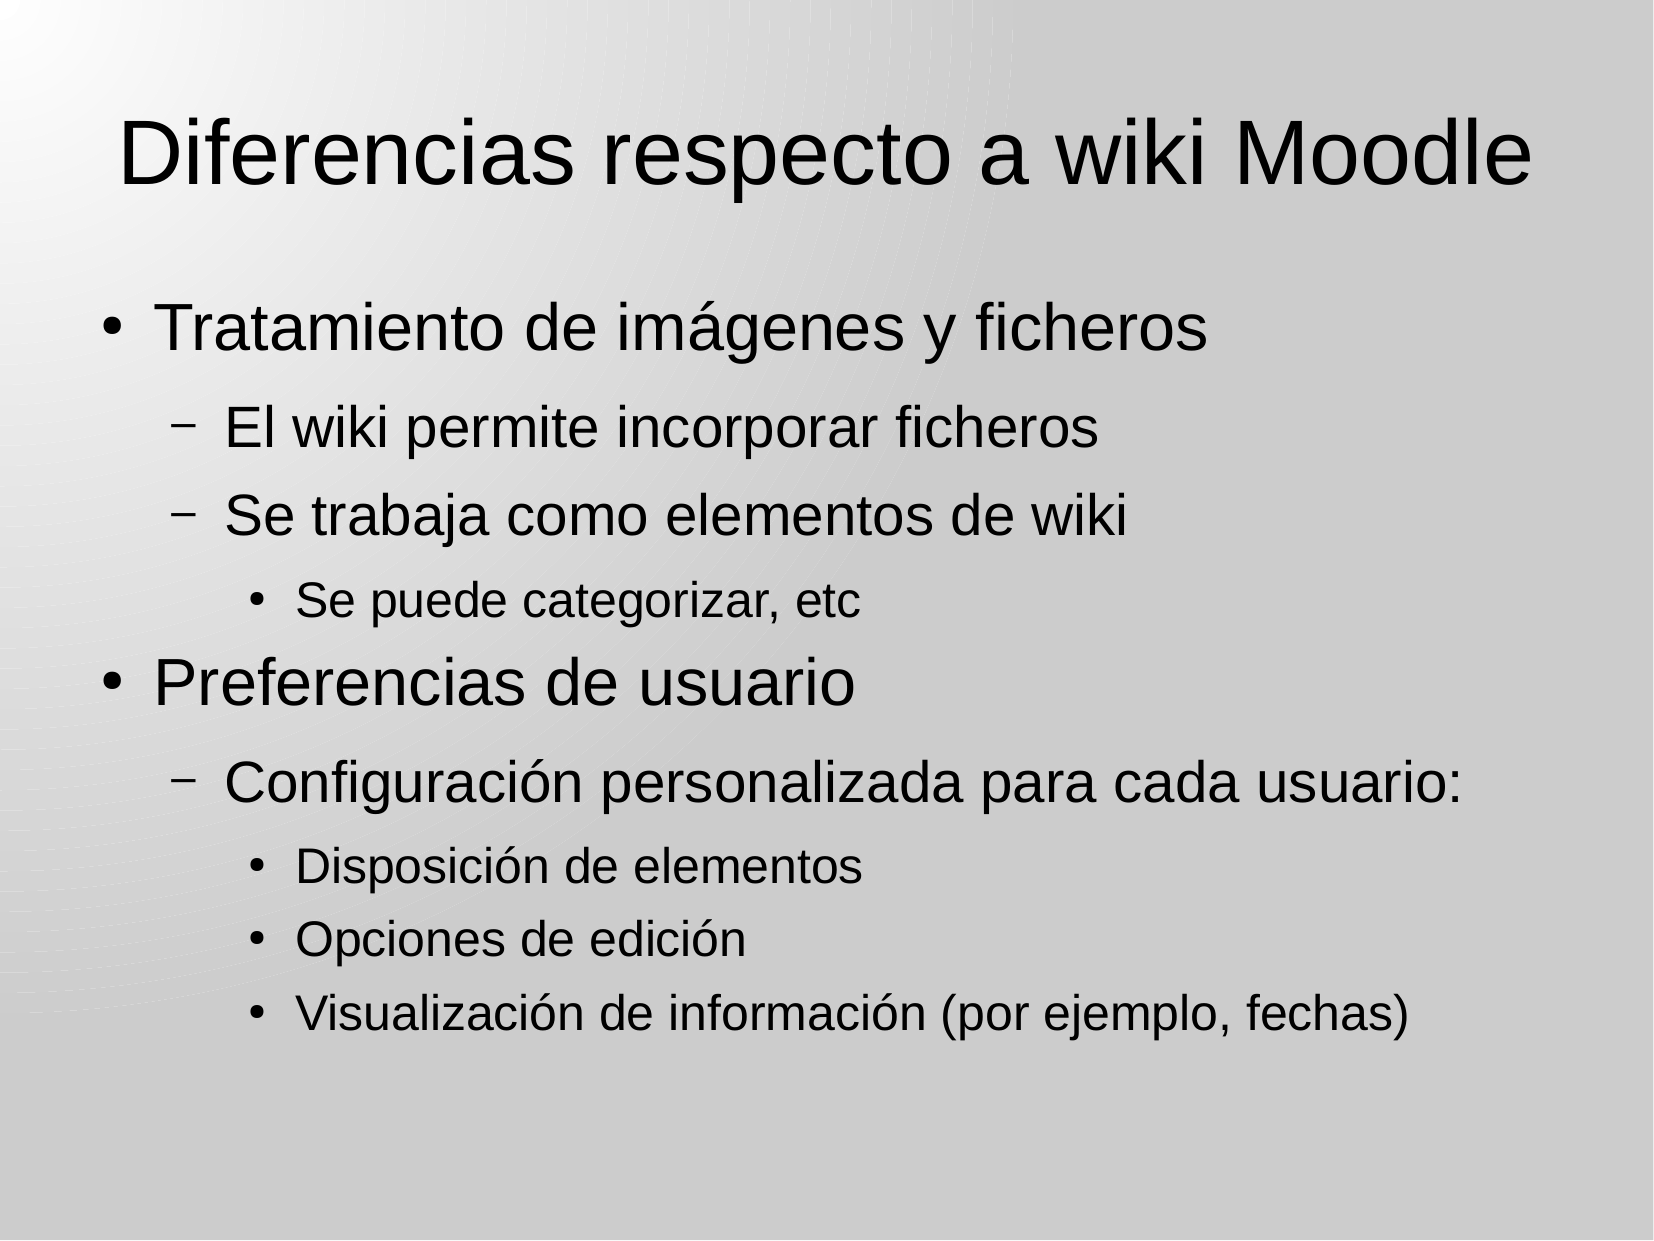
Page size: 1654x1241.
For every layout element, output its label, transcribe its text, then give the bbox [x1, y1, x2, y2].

title Diferencias respecto a wiki Moodle [82, 49, 1571, 257]
list Tratamiento de imágenes y ficheros El wiki permite incorporar ficheros Se trabaja como elementos de wiki Se puede categorizar, etc Preferencias de usuario Configuración personalizada para cada usuario: Disposición de elementos Opciones de edición Visualización de información (por ejemplo, fechas) [82, 290, 1538, 1109]
